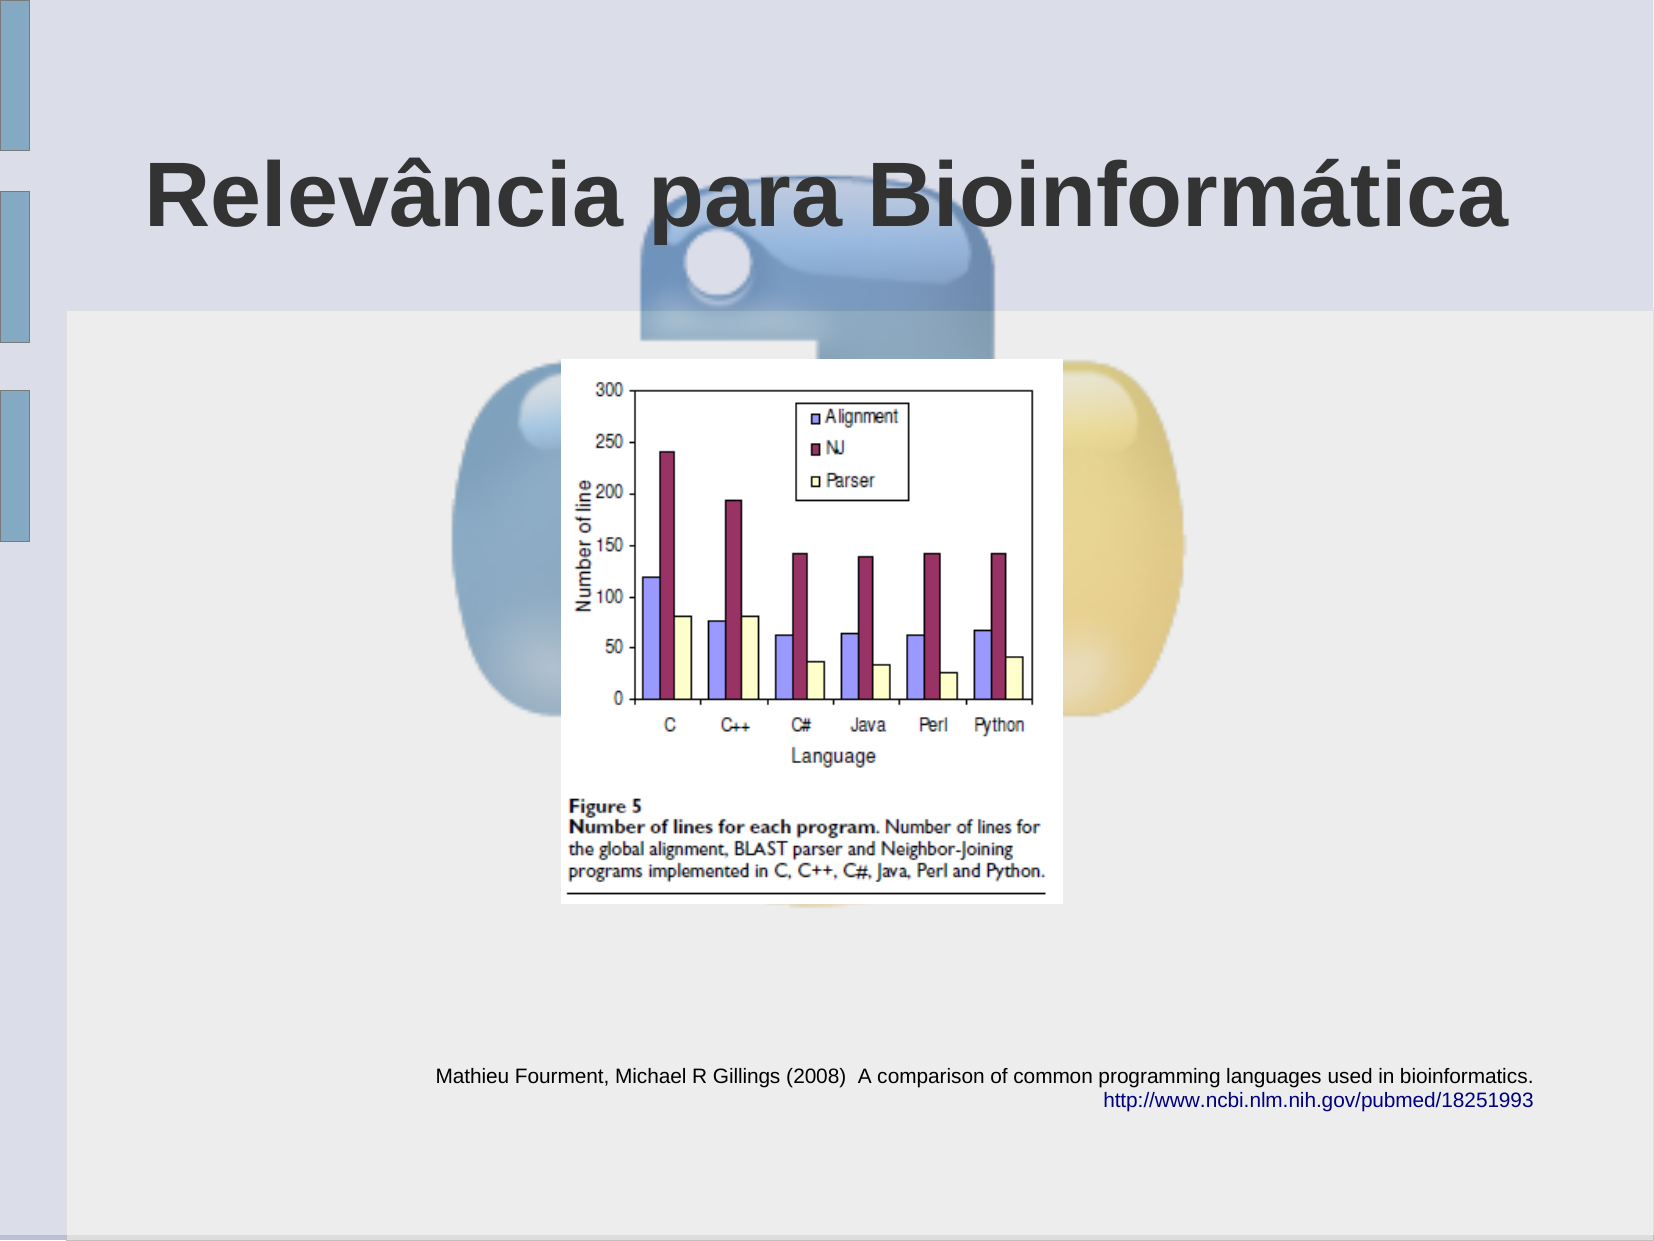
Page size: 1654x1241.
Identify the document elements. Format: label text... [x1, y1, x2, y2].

title Relevância para Bioinformática [121, 91, 1534, 299]
picture [0, 0, 1654, 1235]
list Mathieu Fourment, Michael R Gillings (2008) A comparison of common programming languages used in bioinformatics.http://www.ncbi.nlm.nih.gov/pubmed/18251993 [121, 344, 1534, 1127]
